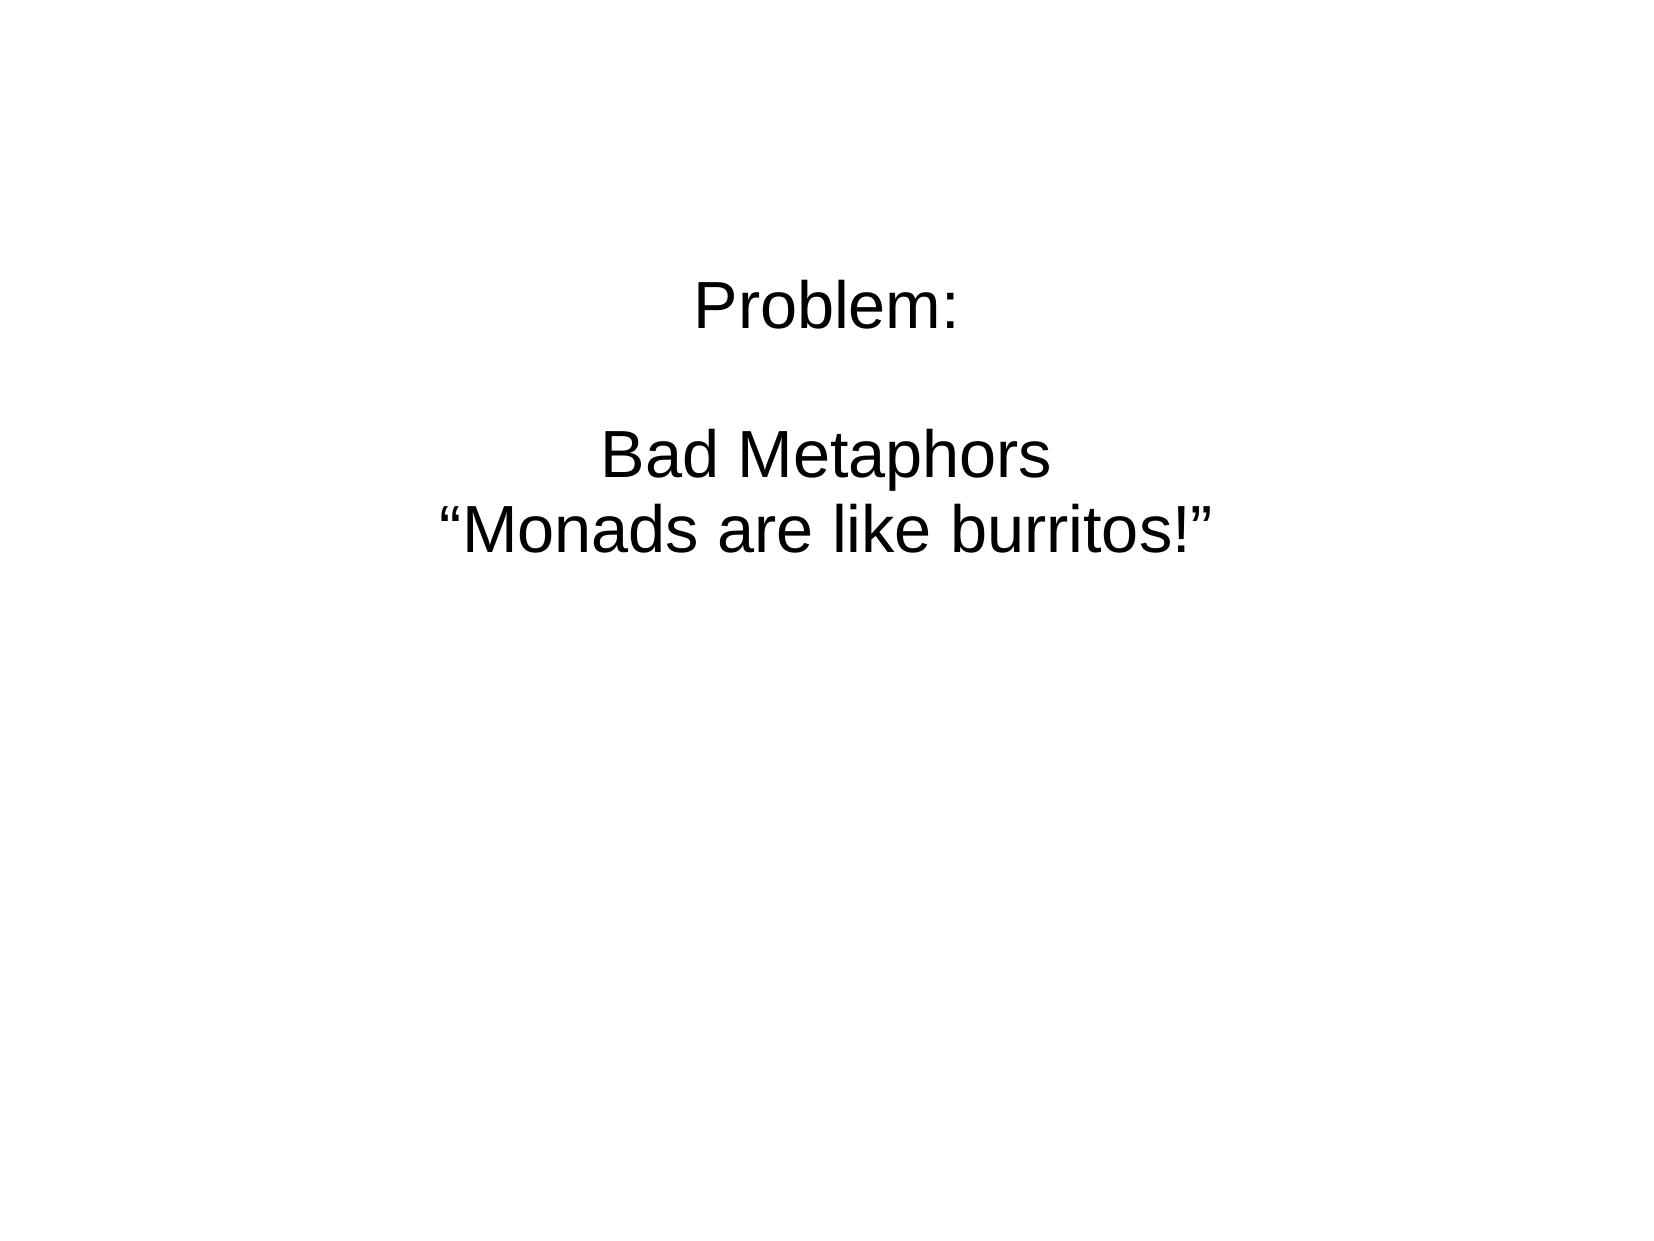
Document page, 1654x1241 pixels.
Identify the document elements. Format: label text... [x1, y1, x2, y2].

subtitle Problem: Bad Metaphors “Monads are like burritos!” [82, 49, 1571, 1010]
